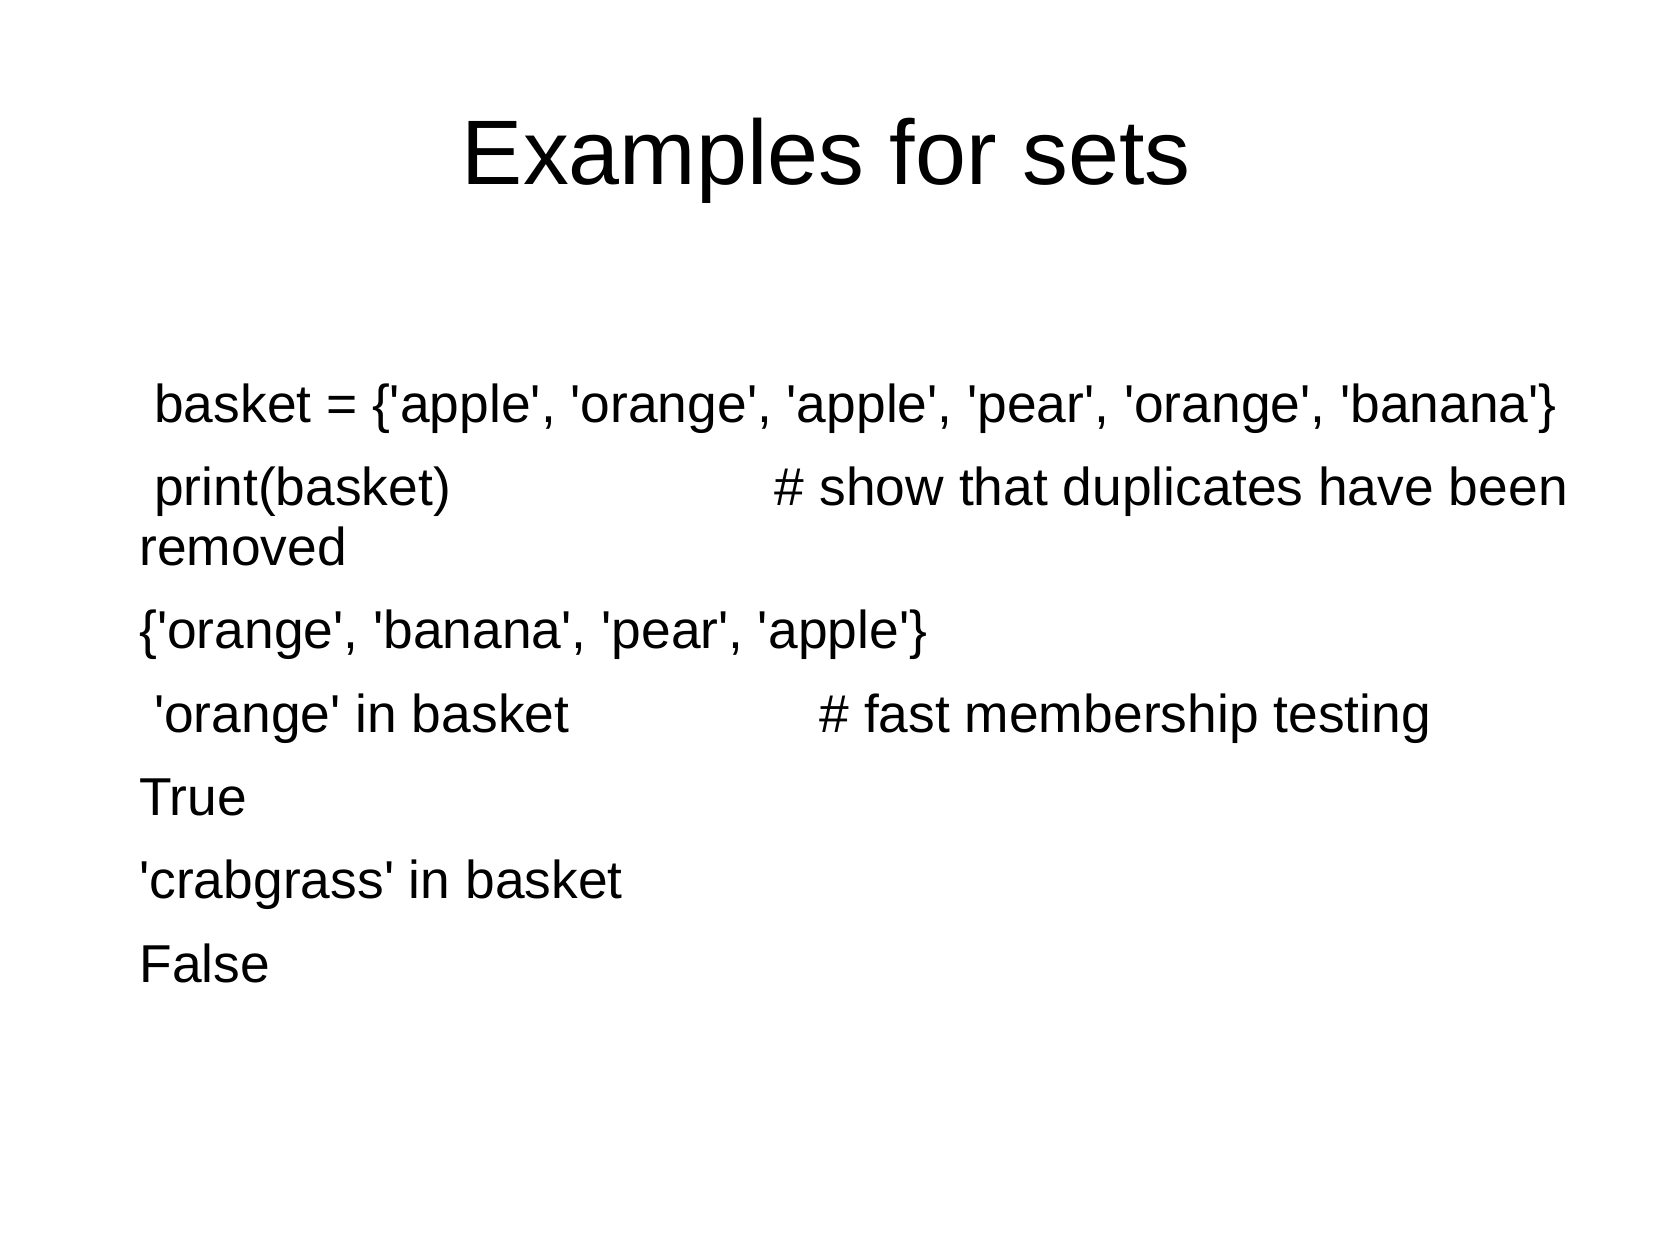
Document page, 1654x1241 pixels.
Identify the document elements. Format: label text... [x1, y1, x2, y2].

list basket = {'apple', 'orange', 'apple', 'pear', 'orange', 'banana'} print(basket) # show that duplicates have been removed {'orange', 'banana', 'pear', 'apple'} 'orange' in basket # fast membership testing True 'crabgrass' in basket False [82, 290, 1571, 1010]
title Examples for sets [82, 49, 1571, 257]
